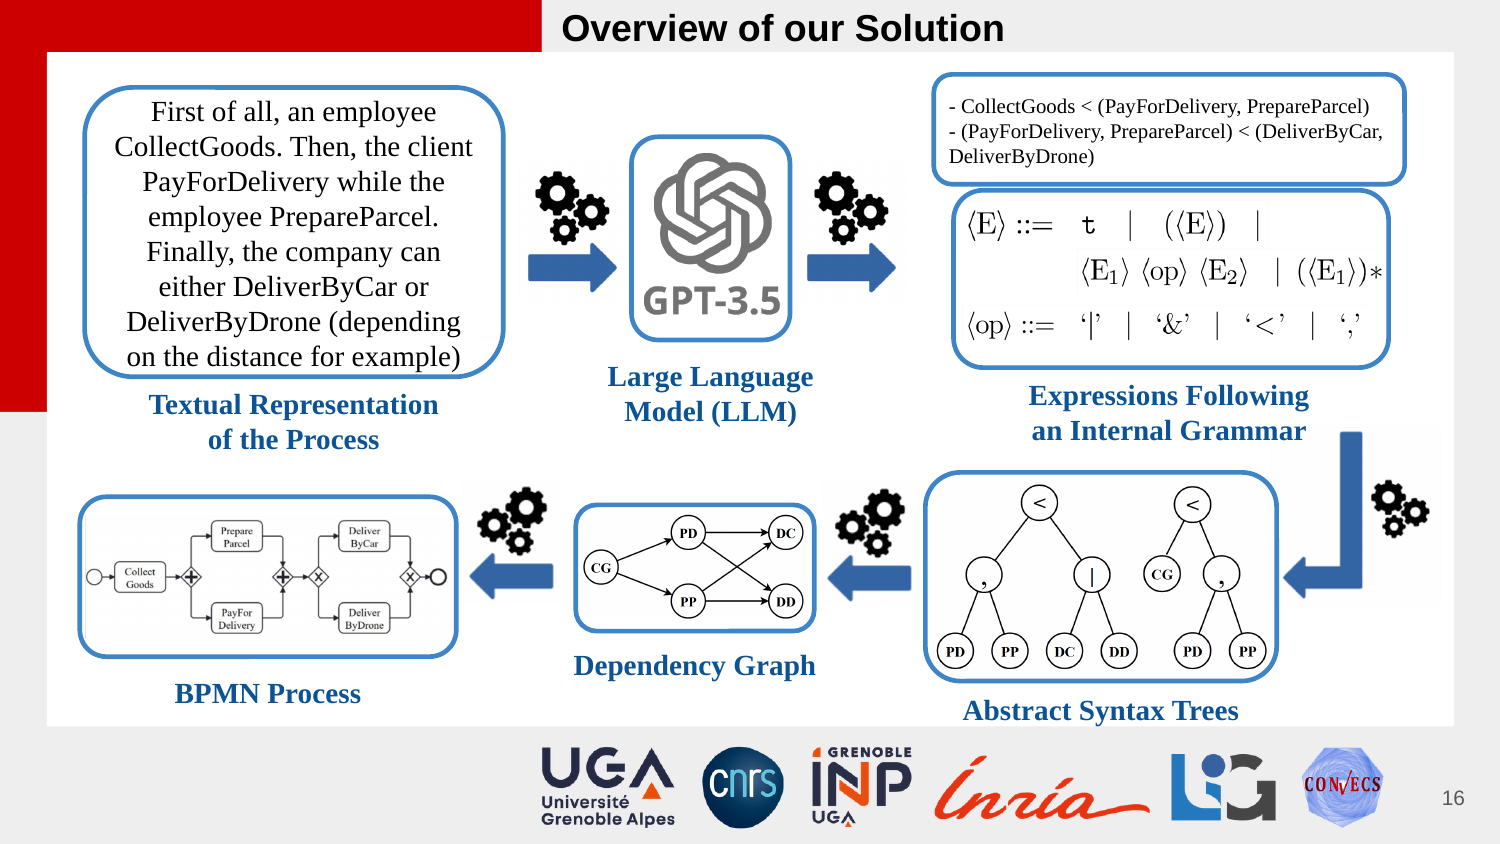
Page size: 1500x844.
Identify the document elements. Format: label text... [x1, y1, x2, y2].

text_box Expressions Following an Internal Grammar [1006, 359, 1332, 464]
text_box Large Language Model (LLM) [586, 340, 836, 444]
text_box BPMN Process [105, 664, 431, 720]
text_box Textual Representation of the Process [26, 393, 562, 448]
text_box Overview of our Solution [546, 0, 1441, 55]
slide_number <numéro> [1389, 764, 1480, 830]
text_box - CollectGoods < (PayForDelivery, PrepareParcel) - (PayForDelivery, PrepareParcel) < (DeliverByCar, DeliverByDrone) [937, 77, 1402, 181]
text_box Dependency Graph [532, 636, 858, 691]
text_box First of all, an employee CollectGoods. Then, the client PayForDelivery while the employee PrepareParcel. Finally, the company can either DeliverByCar or DeliverByDrone (depending on the distance for example) [84, 87, 504, 377]
text_box Abstract Syntax Trees [938, 681, 1264, 736]
picture [0, 0, 1500, 844]
